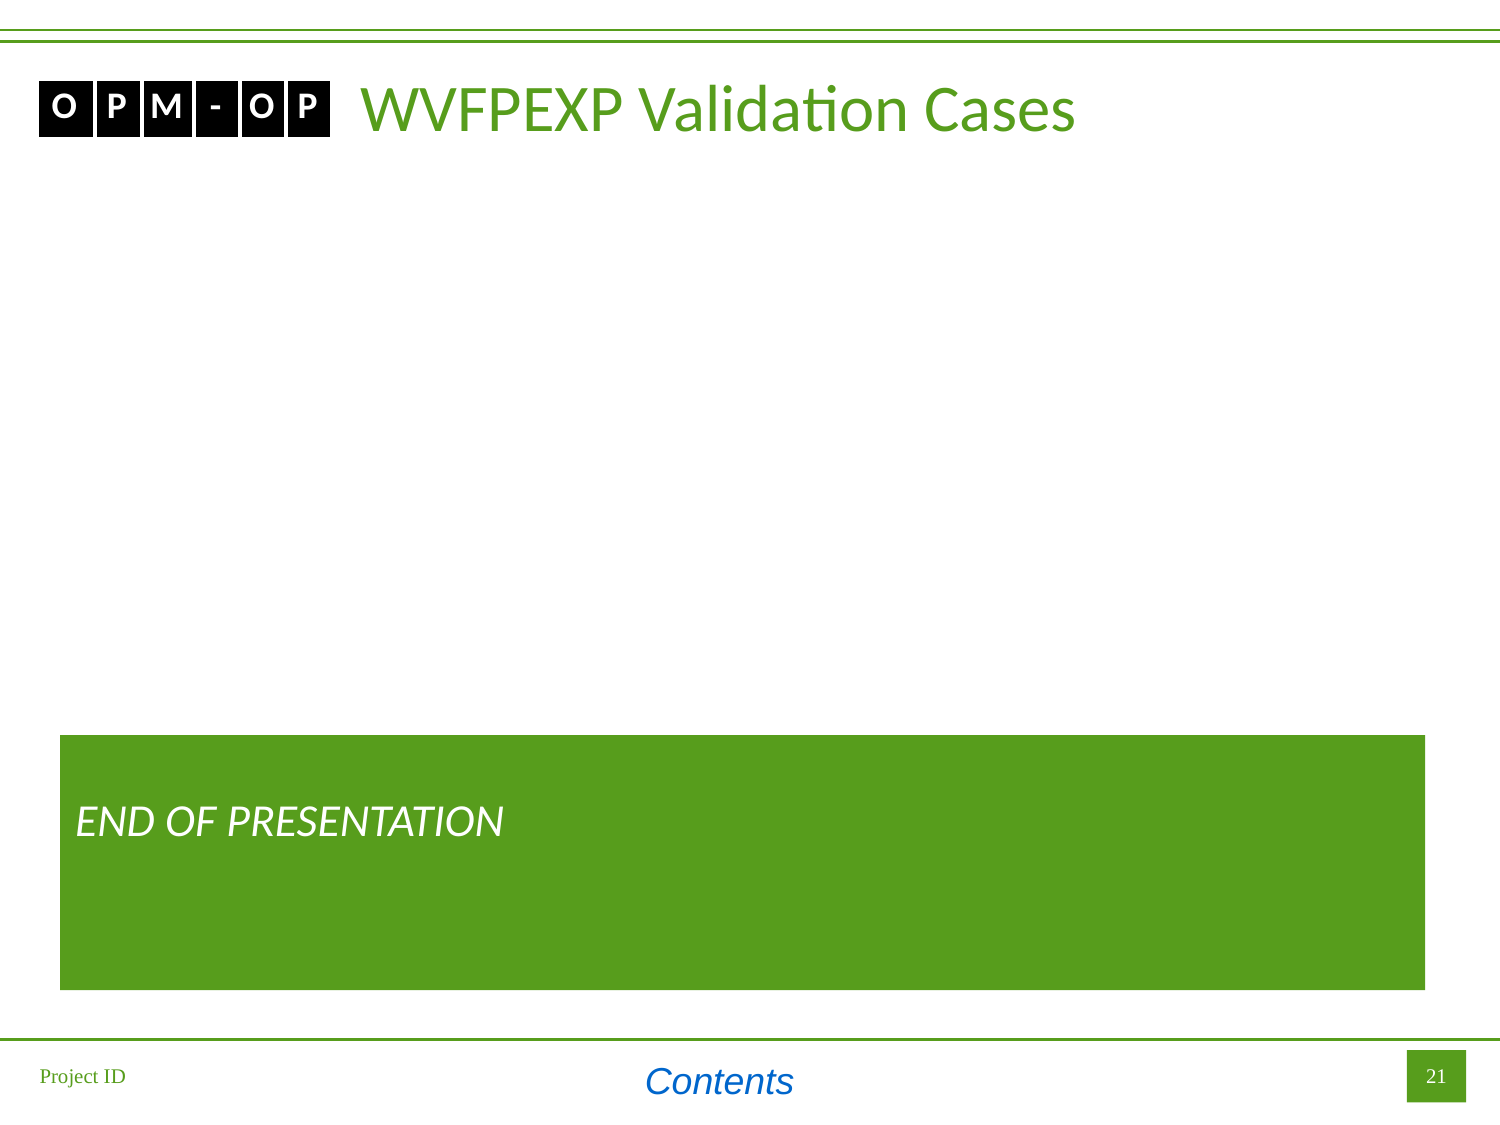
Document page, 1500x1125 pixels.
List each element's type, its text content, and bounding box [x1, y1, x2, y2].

list End of Presentation [60, 735, 1426, 991]
title WVFPEXP Validation Cases [360, 77, 1425, 153]
